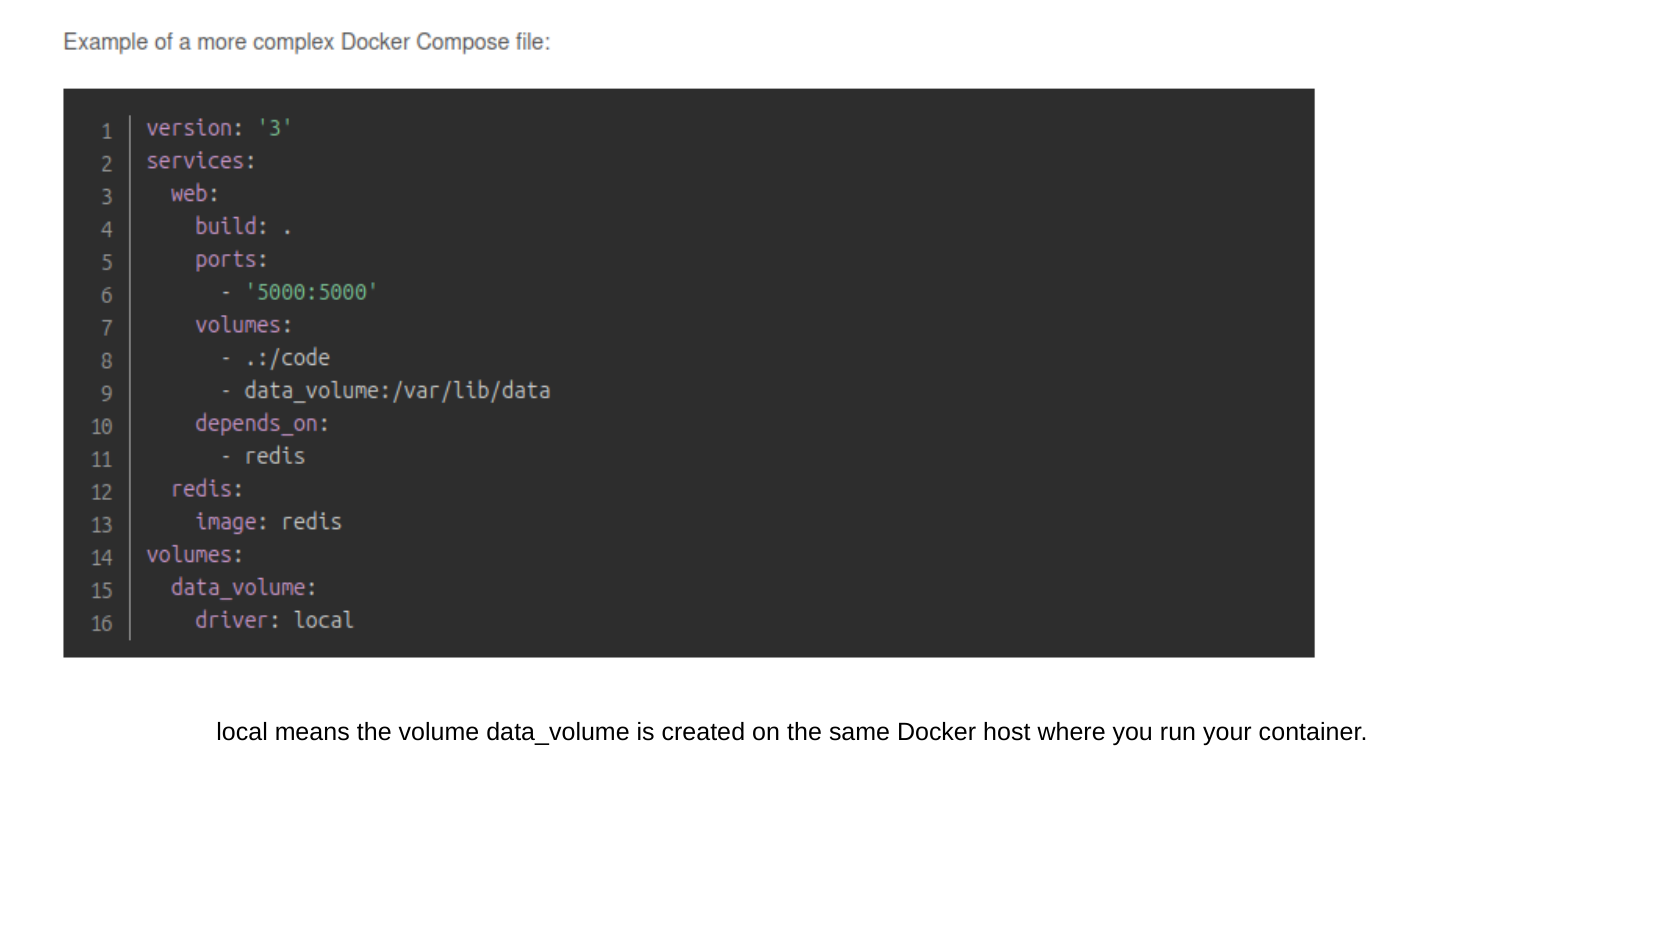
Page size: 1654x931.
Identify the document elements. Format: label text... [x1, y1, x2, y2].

title local means the volume data_volume is created on the same Docker host where you run your container. [49, 712, 1538, 751]
picture [34, 3, 1351, 676]
